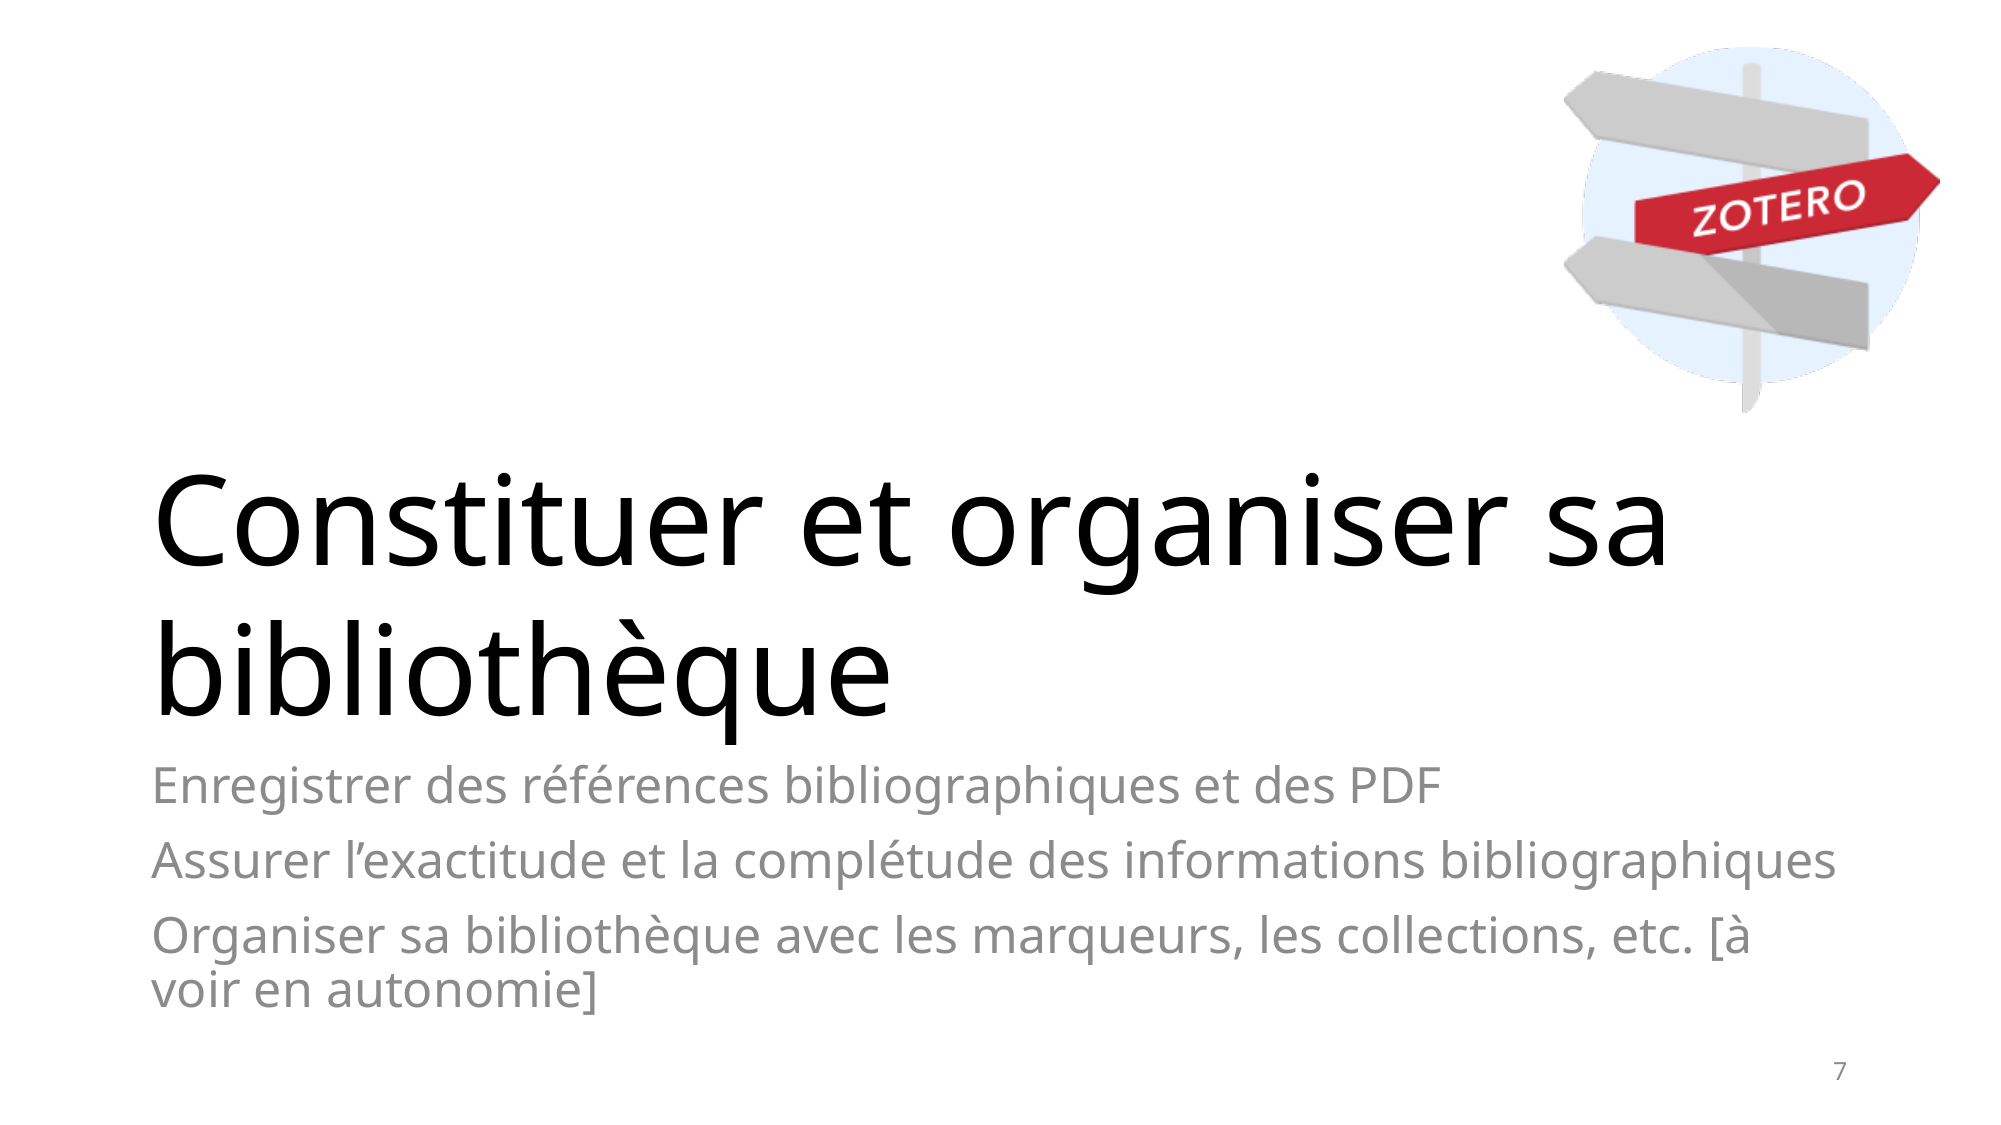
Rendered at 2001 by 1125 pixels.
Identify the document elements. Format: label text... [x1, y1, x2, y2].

title Constituer et organiser sa bibliothèque [136, 280, 1862, 749]
list Enregistrer des références bibliographiques et des PDF Assurer l’exactitude et la complétude des informations bibliographiques Organiser sa bibliothèque avec les marqueurs, les collections, etc. [à voir en autonomie] [136, 752, 1862, 999]
picture [1564, 47, 1940, 414]
